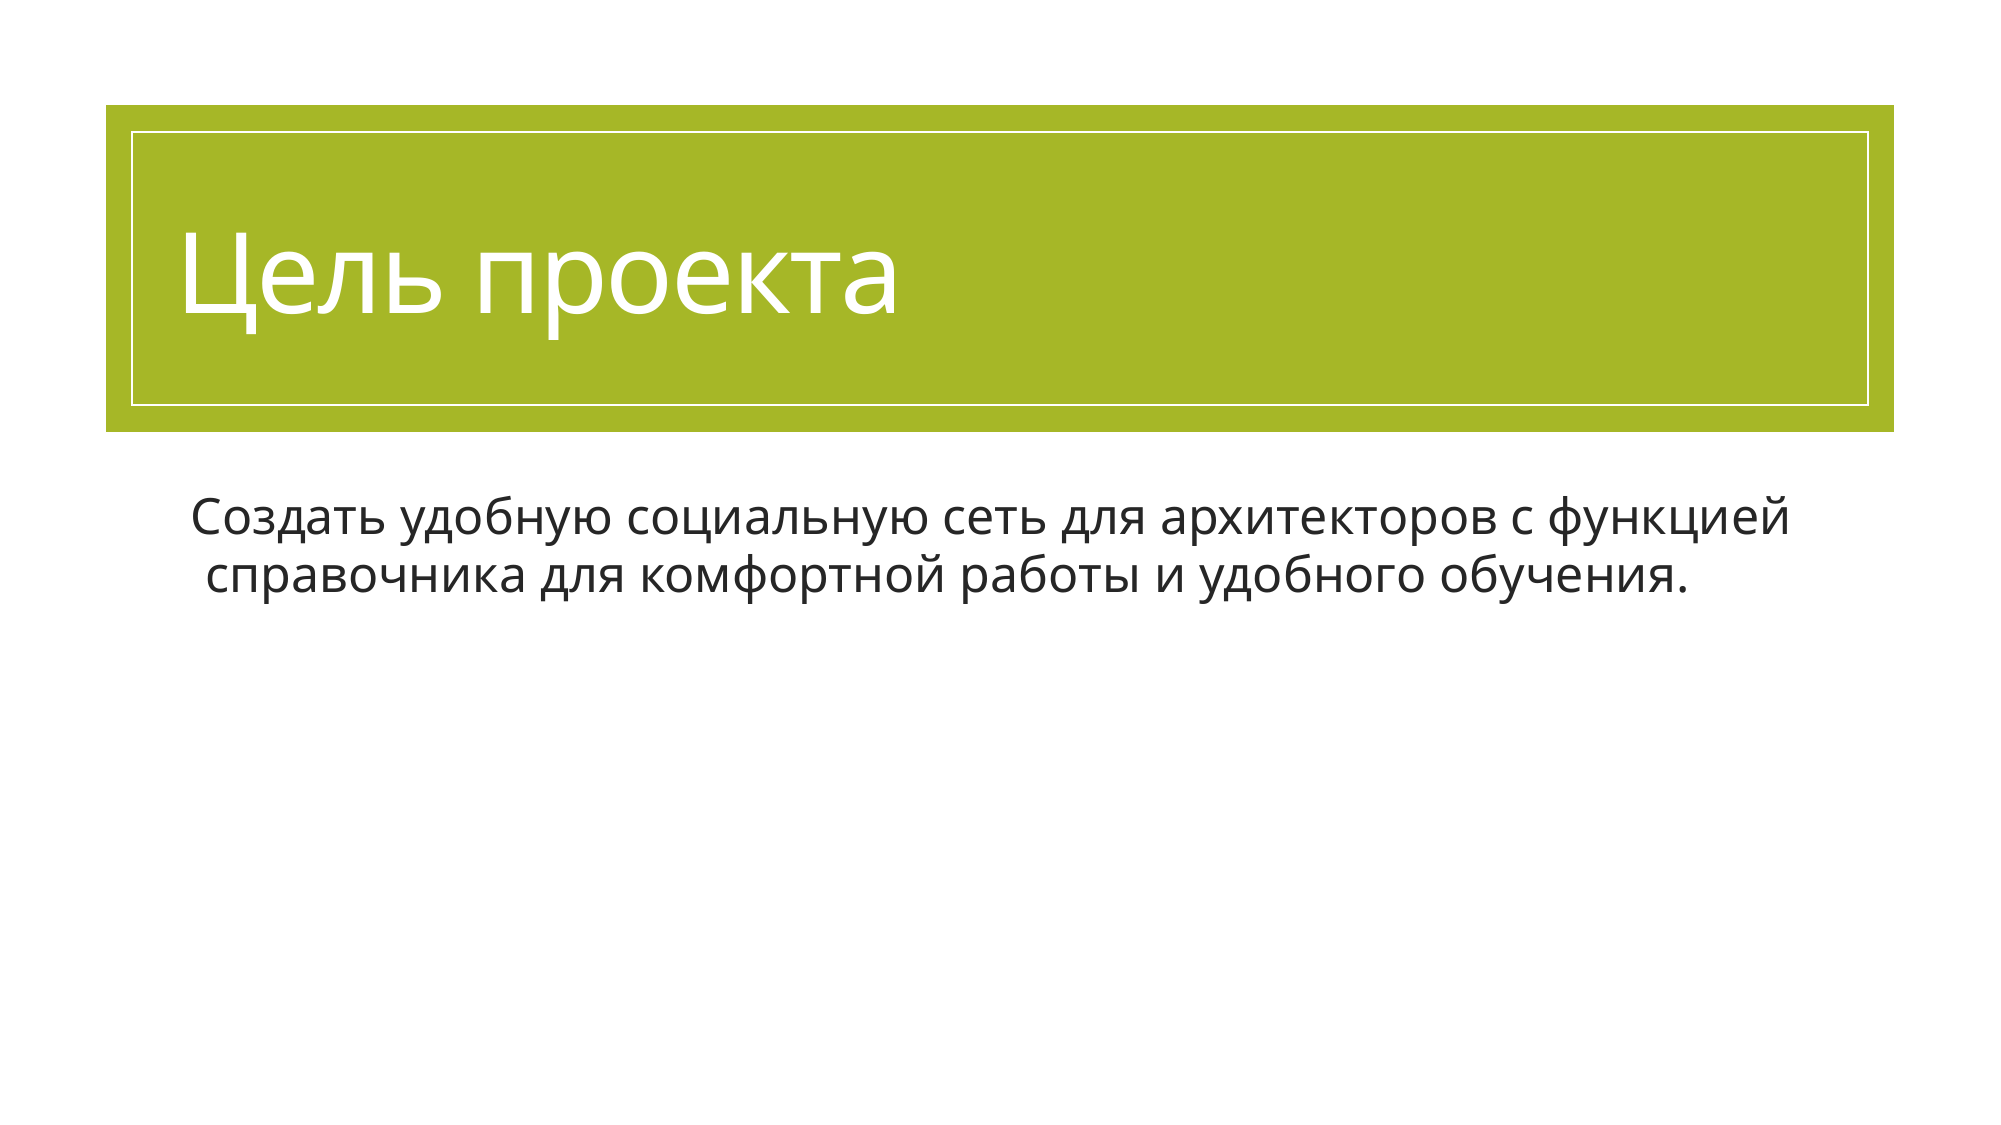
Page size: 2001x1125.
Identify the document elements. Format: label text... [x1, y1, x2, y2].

text_box [106, 105, 1894, 432]
list Создать удобную социальную сеть для архитекторов с функцией справочника для комфортной работы и удобного обучения. [175, 487, 1823, 964]
title Цель проекта [175, 173, 1823, 376]
